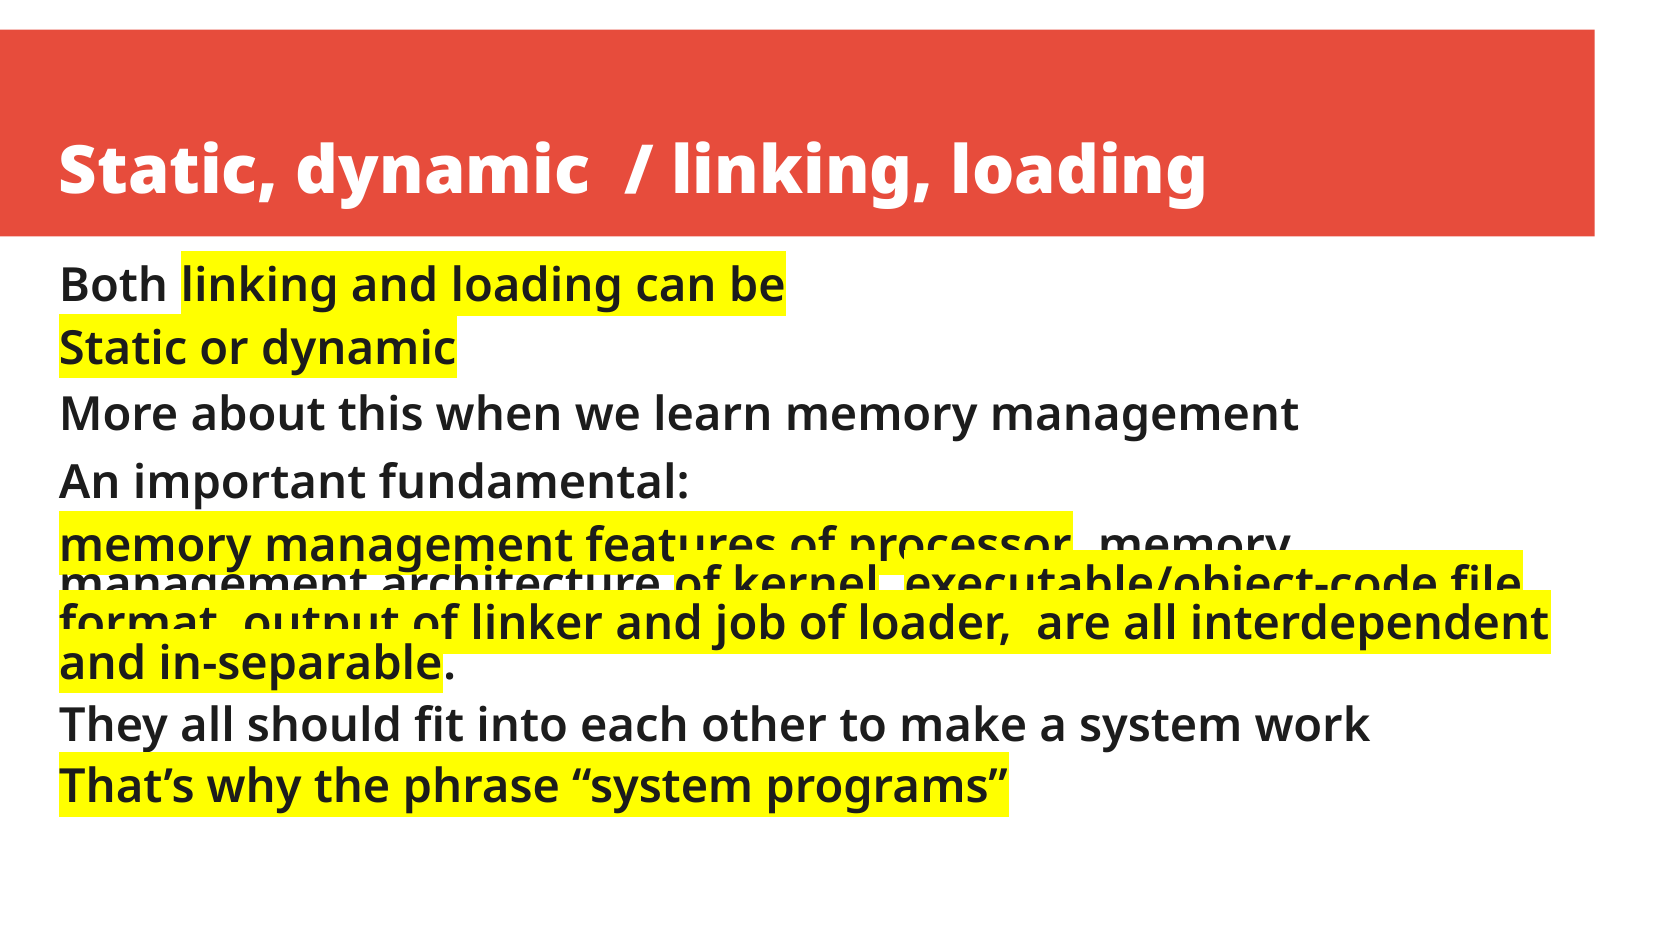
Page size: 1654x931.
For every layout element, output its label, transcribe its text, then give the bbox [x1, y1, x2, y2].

title Static, dynamic / linking, loading [59, 59, 1595, 207]
list Both linking and loading can be Static or dynamic More about this when we learn memory management An important fundamental: memory management features of processor, memory management architecture of kernel, executable/object-code file format, output of linker and job of loader, are all interdependent and in-separable. They all should fit into each other to make a system work That’s why the phrase “system programs” [59, 265, 1565, 815]
